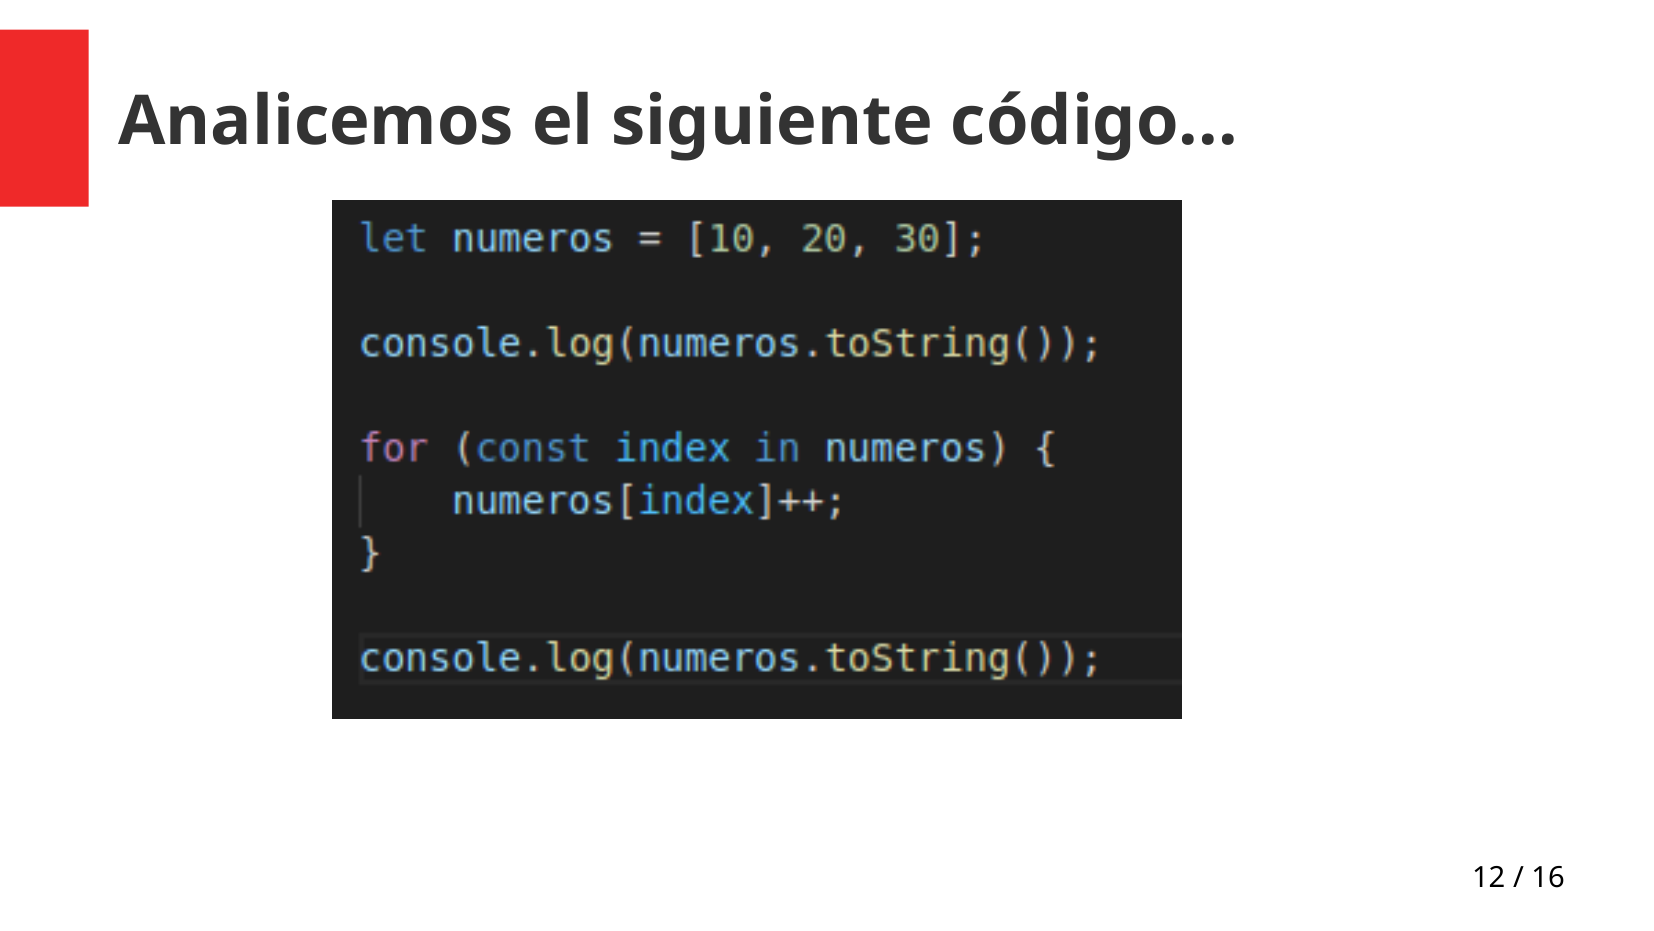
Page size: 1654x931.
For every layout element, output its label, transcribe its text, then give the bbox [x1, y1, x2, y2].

picture [332, 200, 1182, 719]
title Analicemos el siguiente código... [118, 29, 1595, 207]
